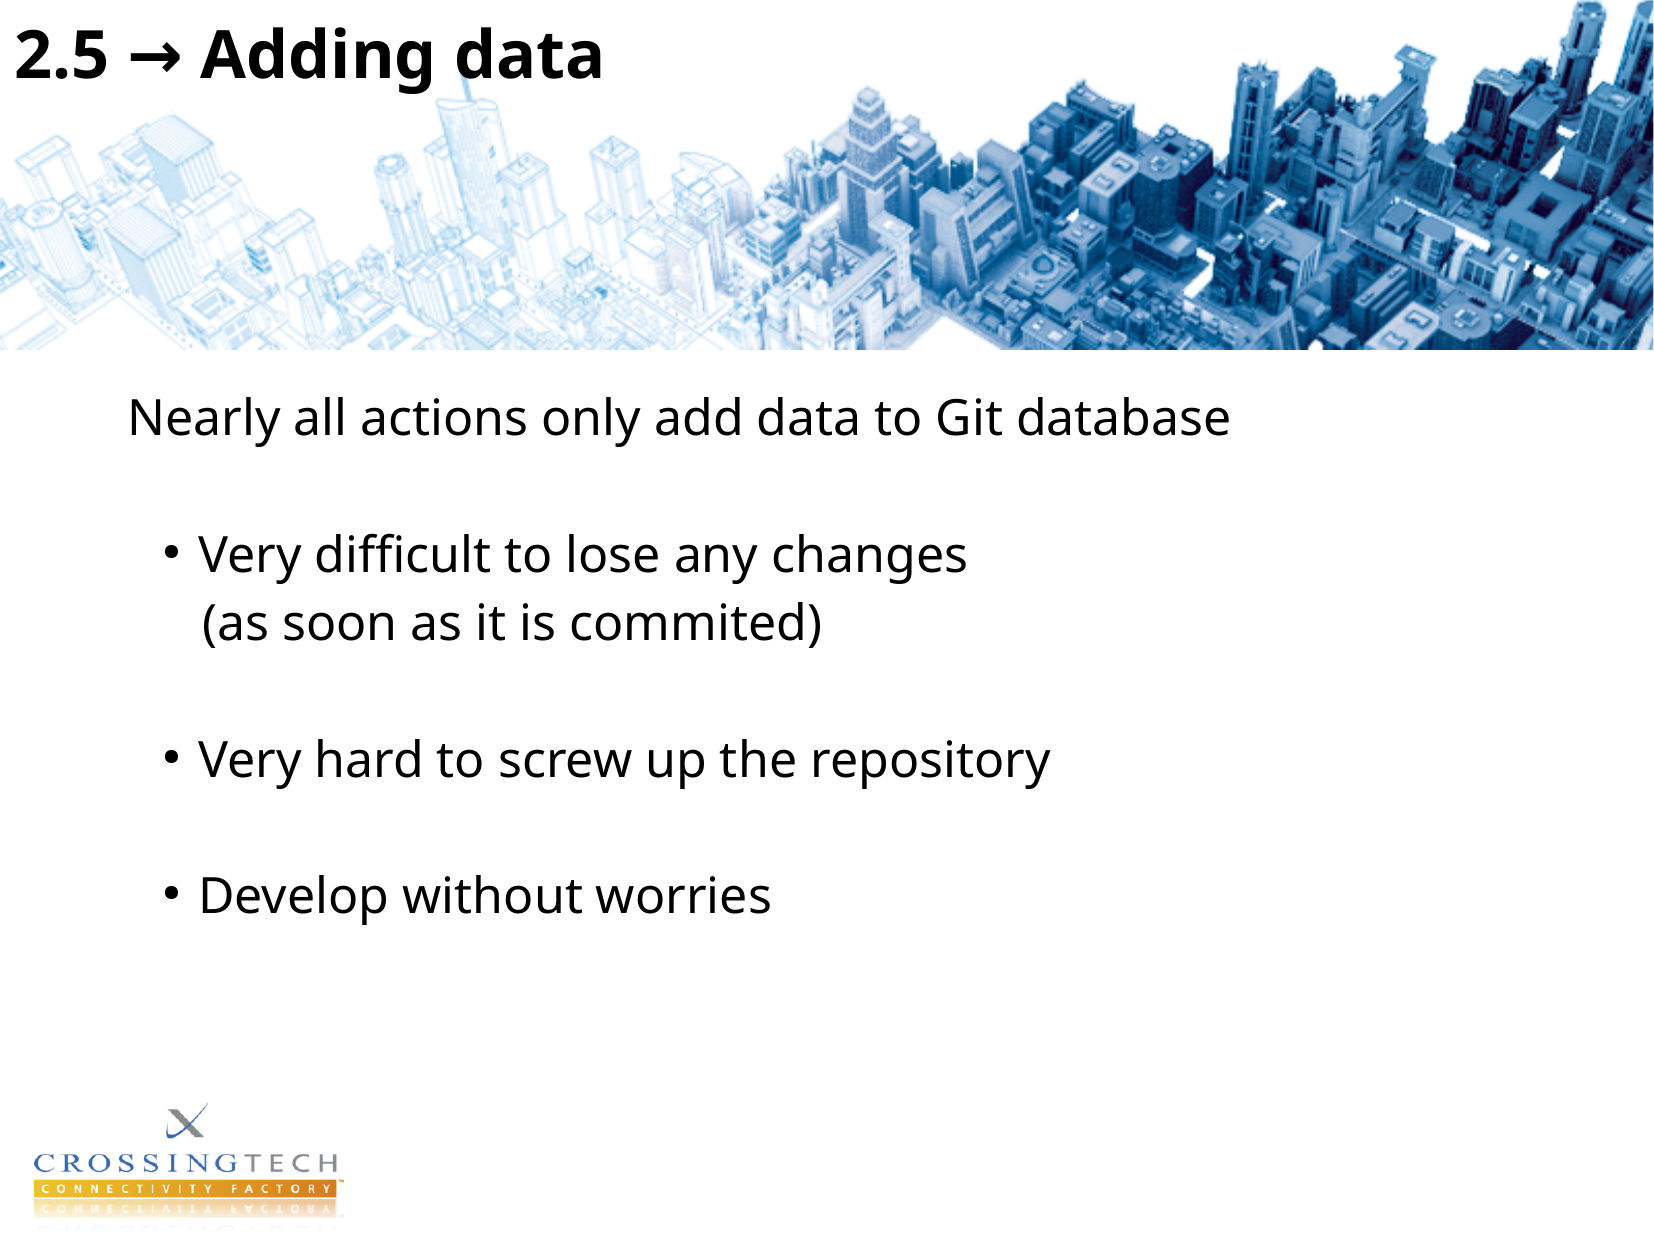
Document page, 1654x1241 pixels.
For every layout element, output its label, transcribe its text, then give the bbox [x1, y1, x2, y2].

text_box 2.5 → Adding data [0, 0, 713, 93]
picture [0, 0, 1654, 350]
text_box Nearly all actions only add data to Git database Very difficult to lose any changes (as soon as it is commited) Very hard to screw up the repository Develop without worries [112, 375, 1588, 856]
picture [34, 1103, 344, 1237]
